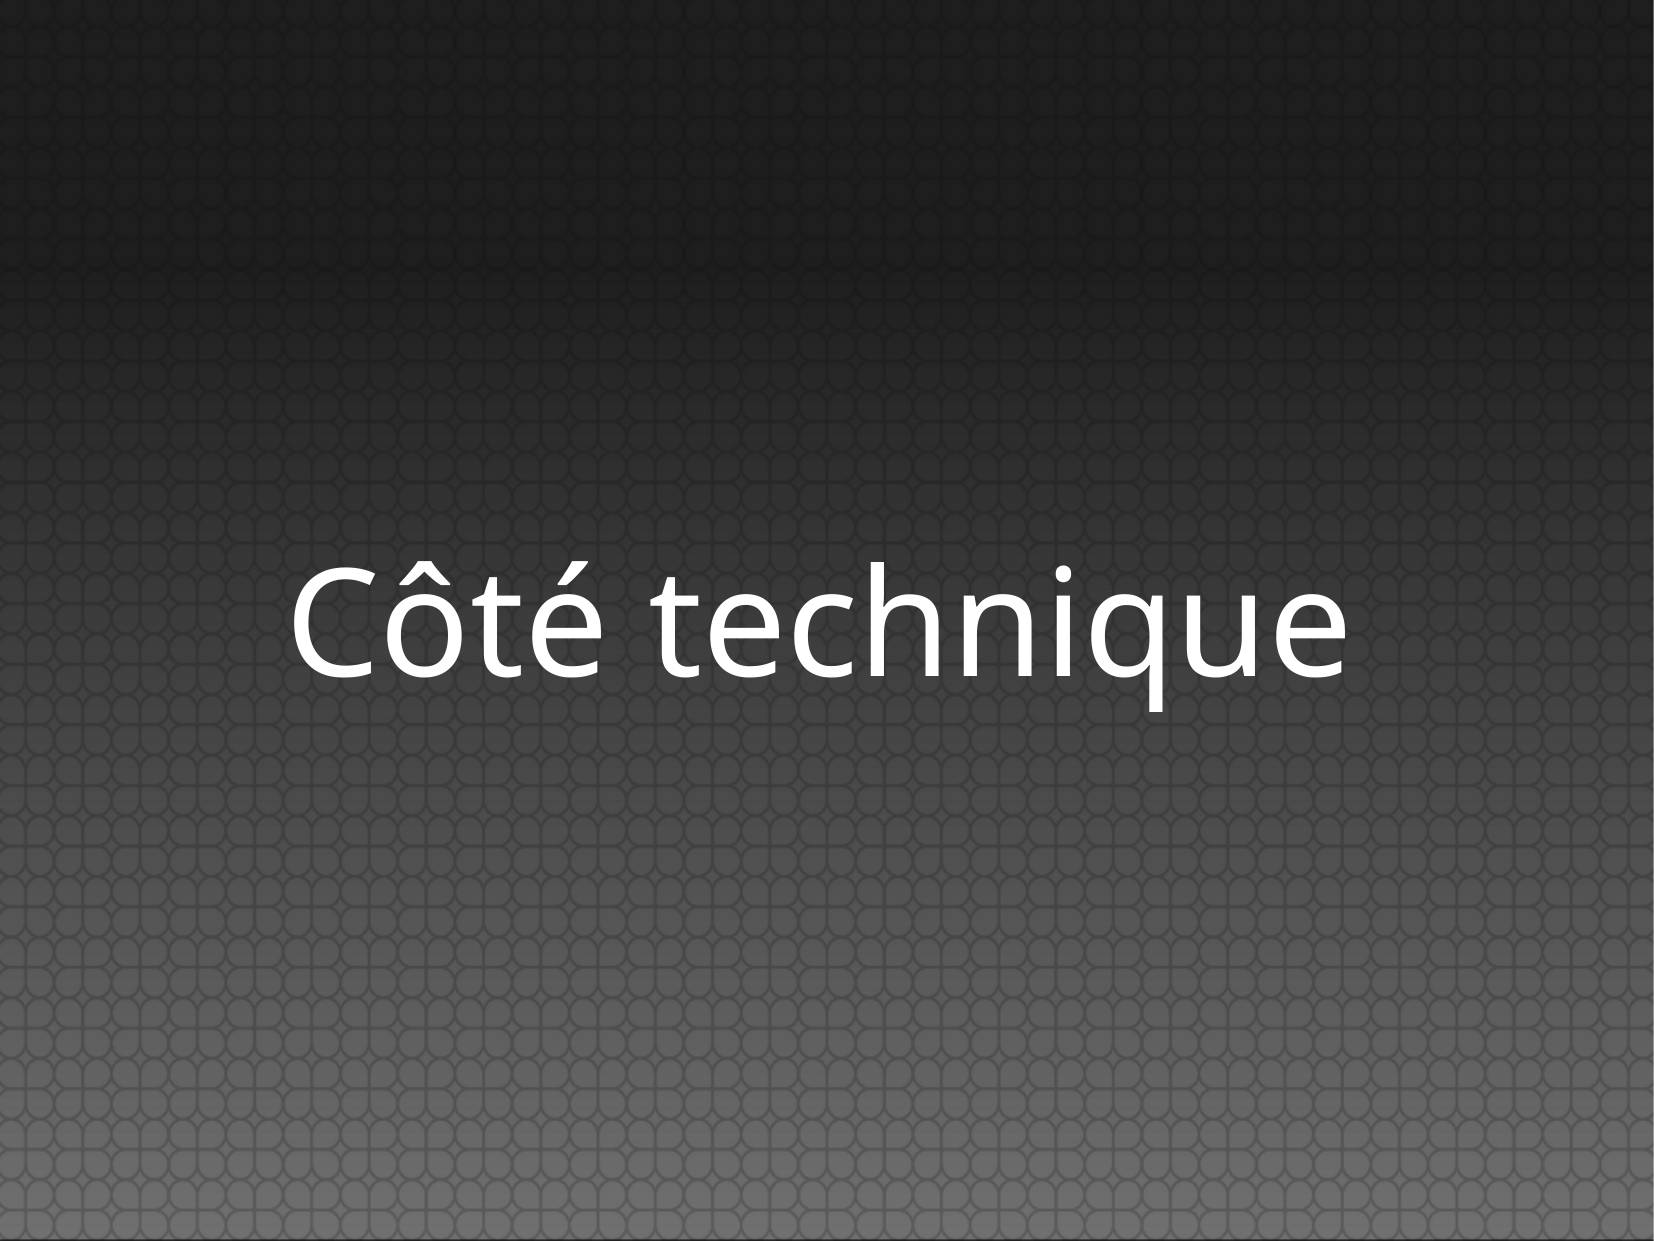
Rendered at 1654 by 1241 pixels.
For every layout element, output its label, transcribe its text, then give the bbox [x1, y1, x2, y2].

picture [0, 0, 1654, 1241]
title Côté technique [75, 525, 1564, 713]
